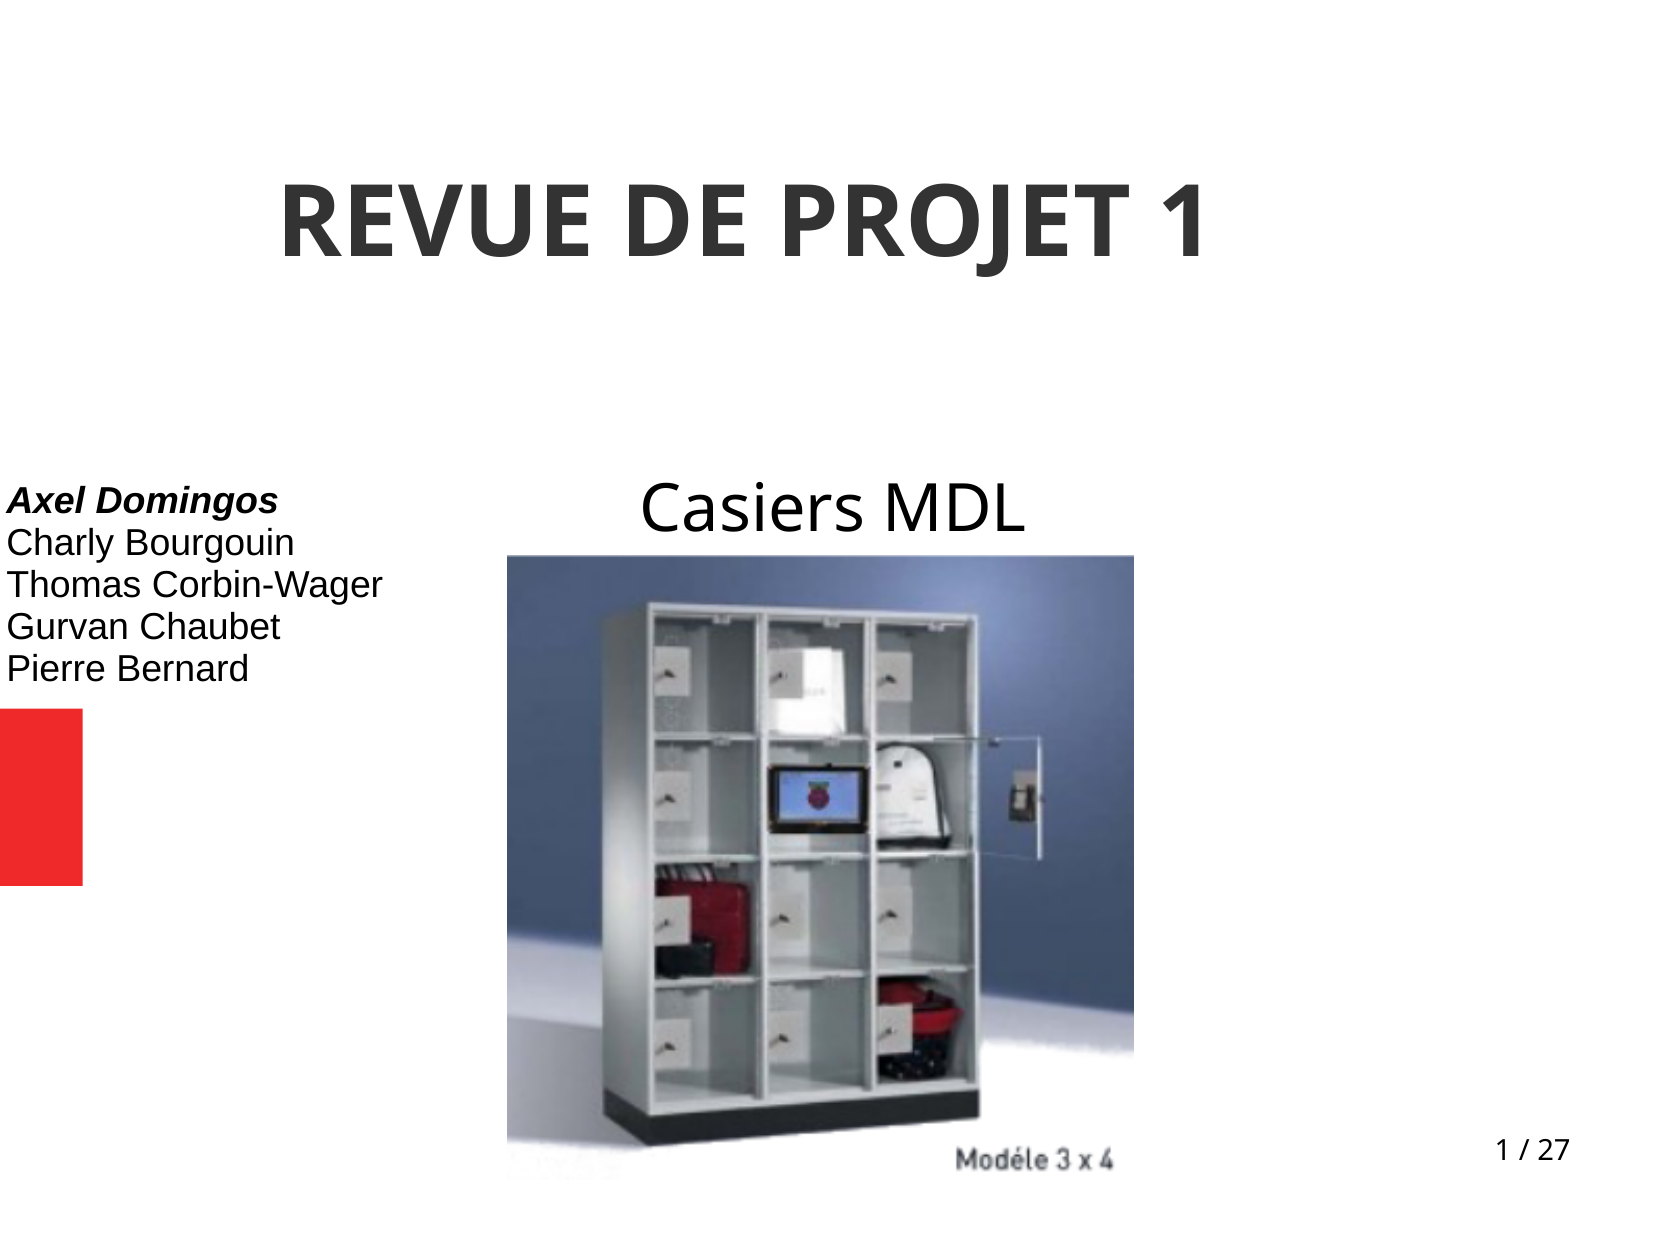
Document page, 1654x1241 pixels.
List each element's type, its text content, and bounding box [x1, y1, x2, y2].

subtitle Casiers MDL [627, 425, 1040, 555]
title REVUE DE PROJET 1 [276, 81, 1389, 355]
picture [507, 555, 1134, 1180]
text_box Axel Domingos Charly Bourgouin Thomas Corbin-Wager Gurvan Chaubet Pierre Bernard [0, 472, 399, 697]
